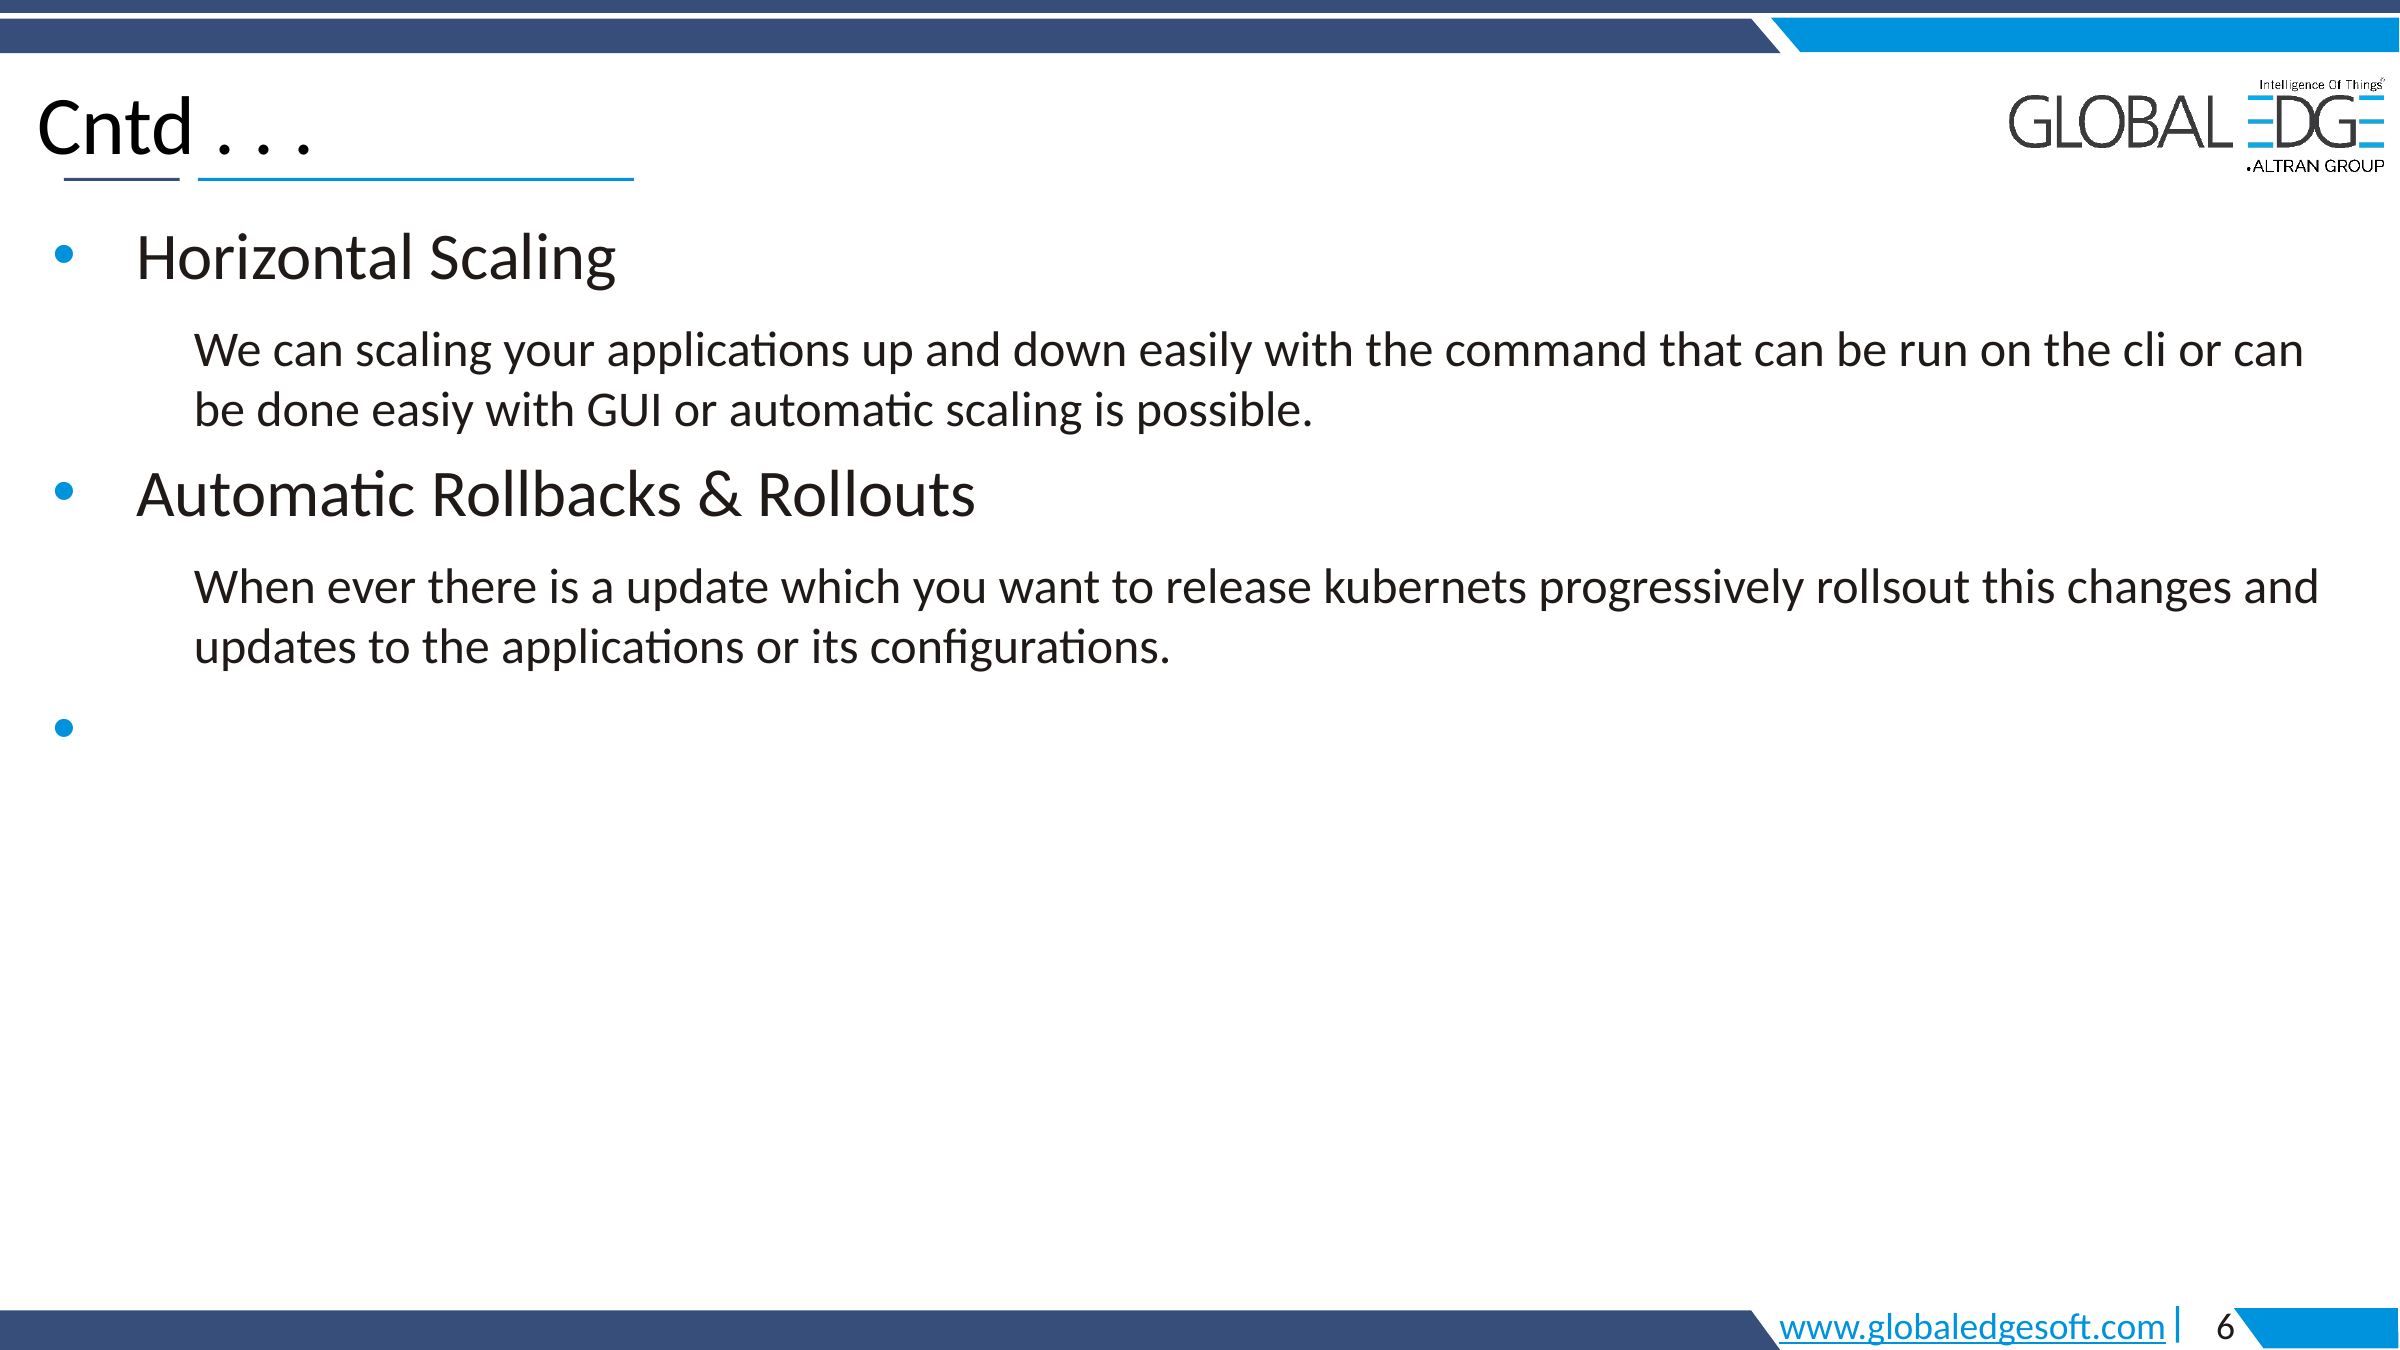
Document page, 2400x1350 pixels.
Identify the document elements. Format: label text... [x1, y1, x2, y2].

picture [2001, 67, 2392, 182]
title Cntd . . . [26, 64, 1977, 178]
list Horizontal Scaling We can scaling your applications up and down easily with the command that can be run on the cli or can be done easiy with GUI or automatic scaling is possible. Automatic Rollbacks & Rollouts When ever there is a update which you want to release kubernets progressively rollsout this changes and updates to the applications or its configurations. [40, 207, 2358, 1288]
